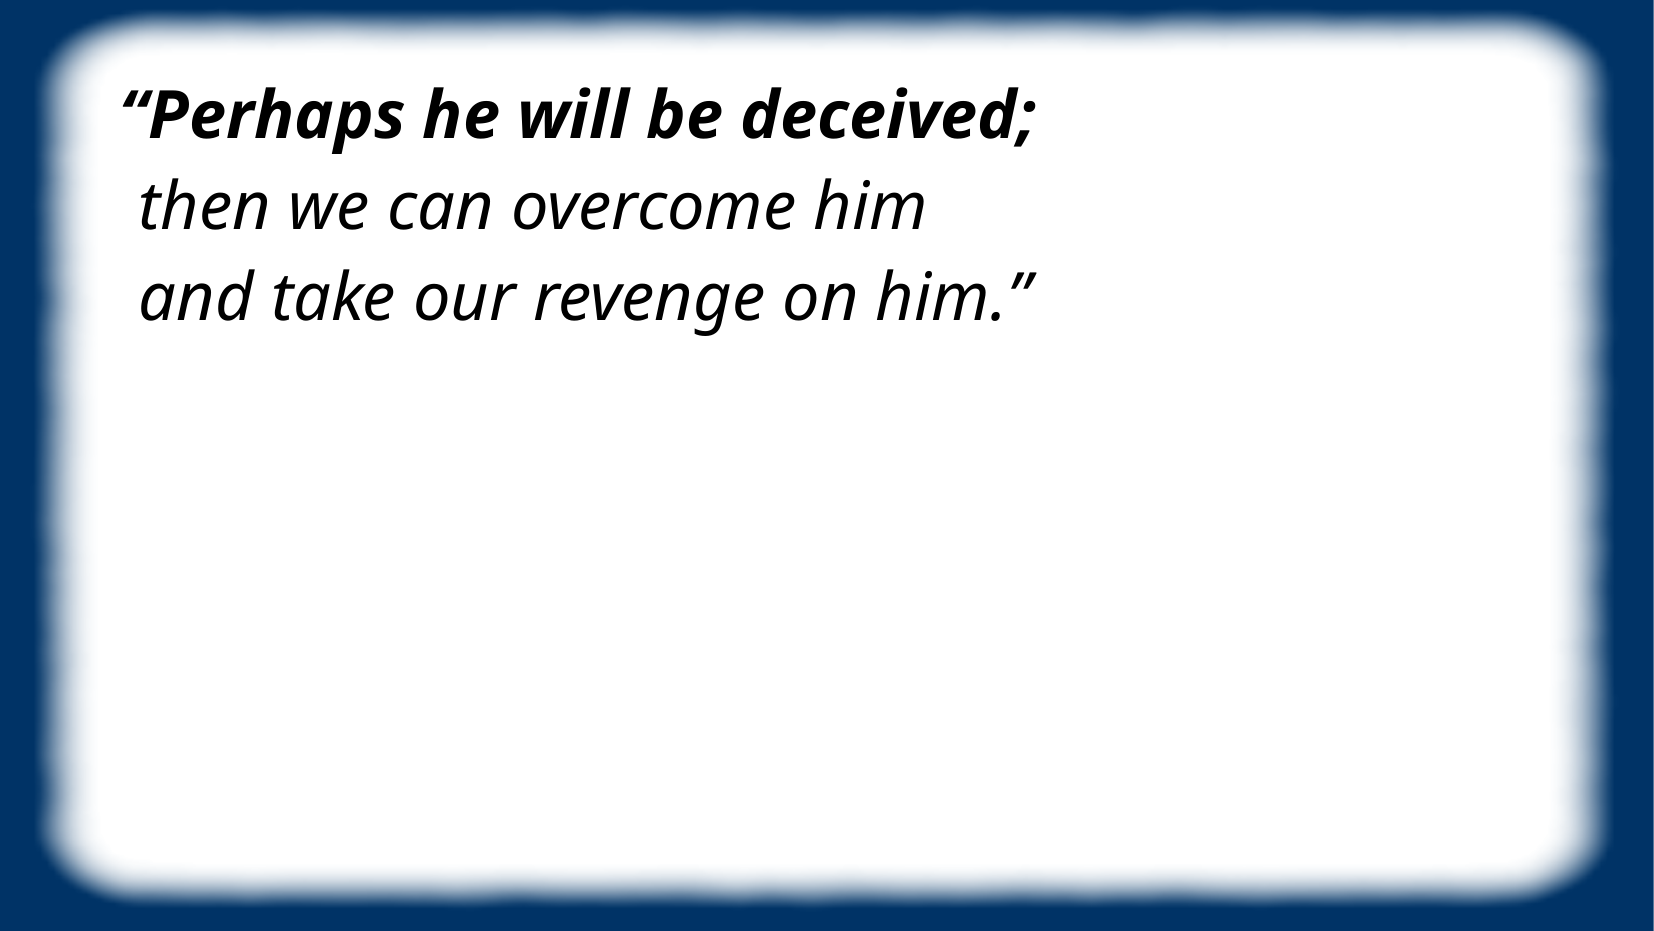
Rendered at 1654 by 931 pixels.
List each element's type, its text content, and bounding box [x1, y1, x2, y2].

text_box “Perhaps he will be deceived; then we can overcome him and take our revenge on him.” [105, 60, 1546, 342]
picture [0, 0, 1654, 931]
